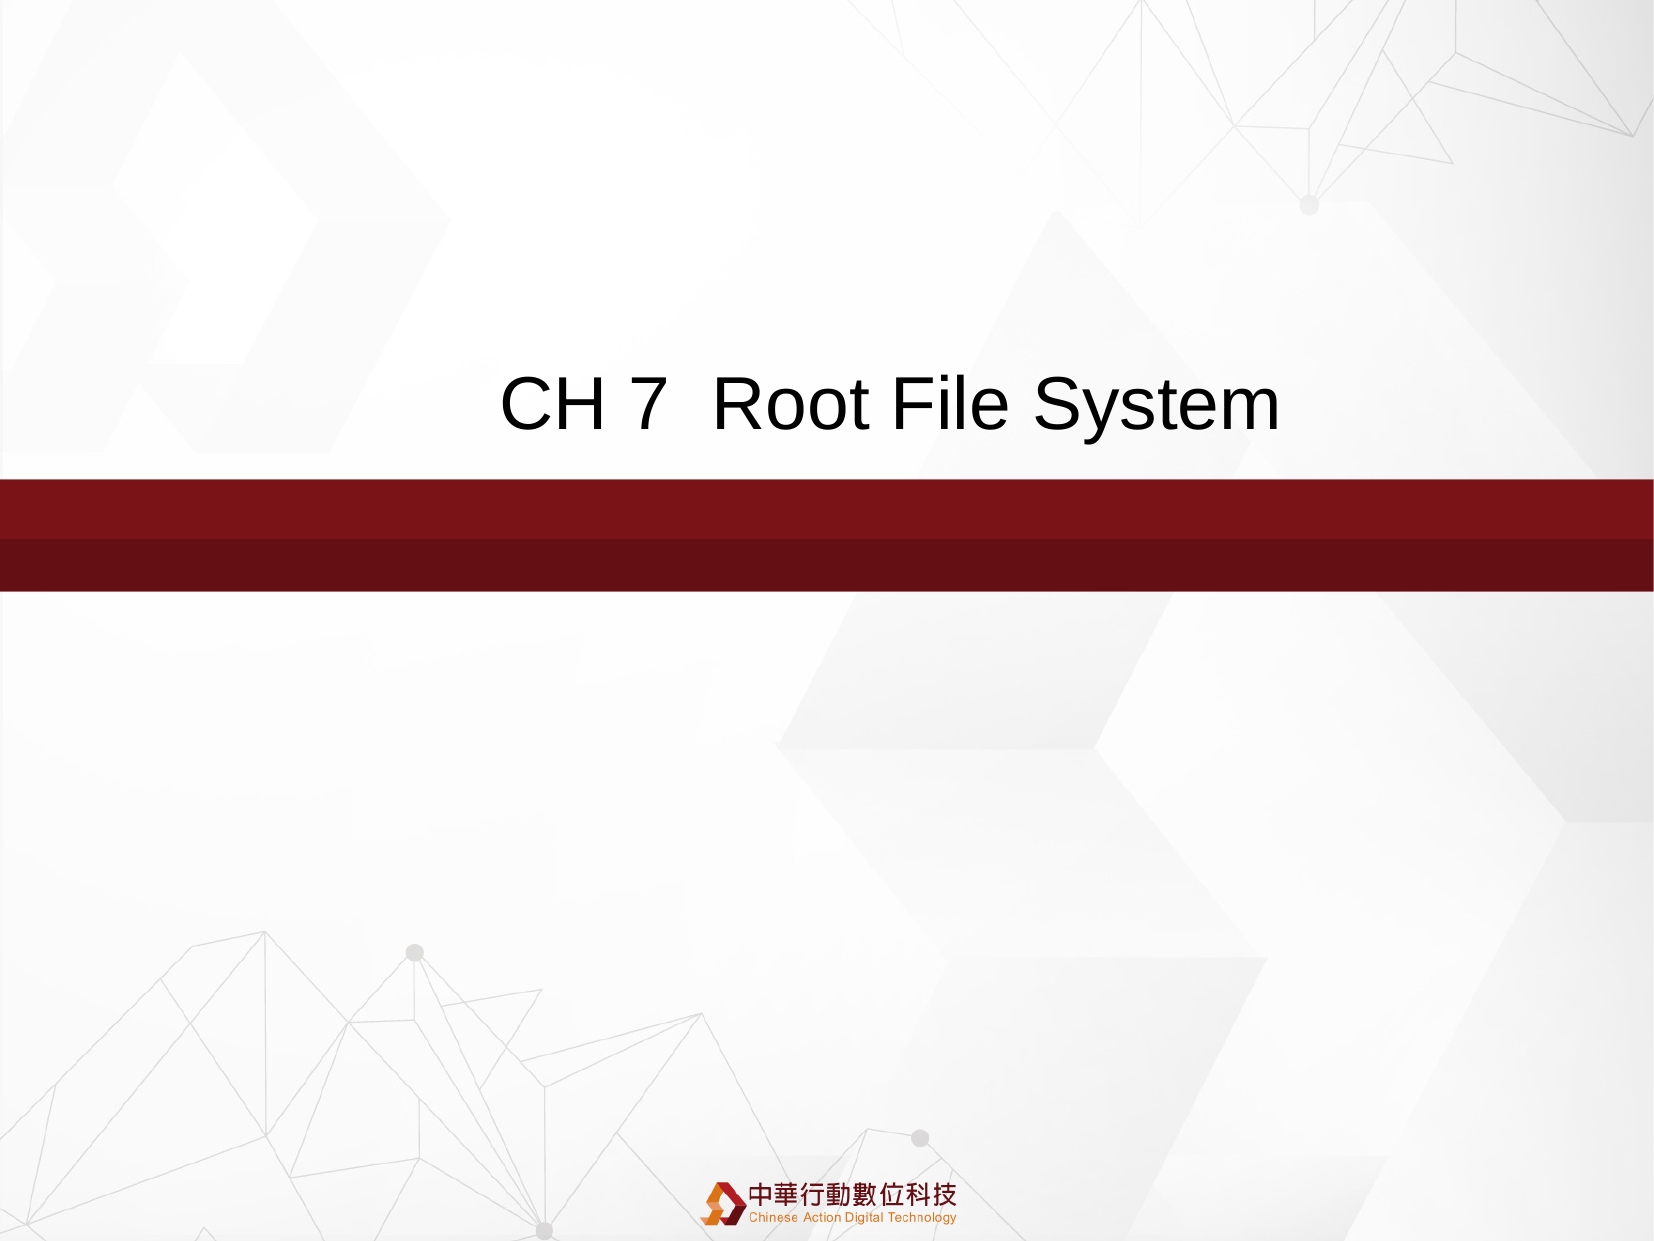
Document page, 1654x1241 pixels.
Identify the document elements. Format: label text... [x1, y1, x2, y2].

picture [0, 0, 1654, 1241]
title CH 7 Root File System [146, 300, 1636, 508]
